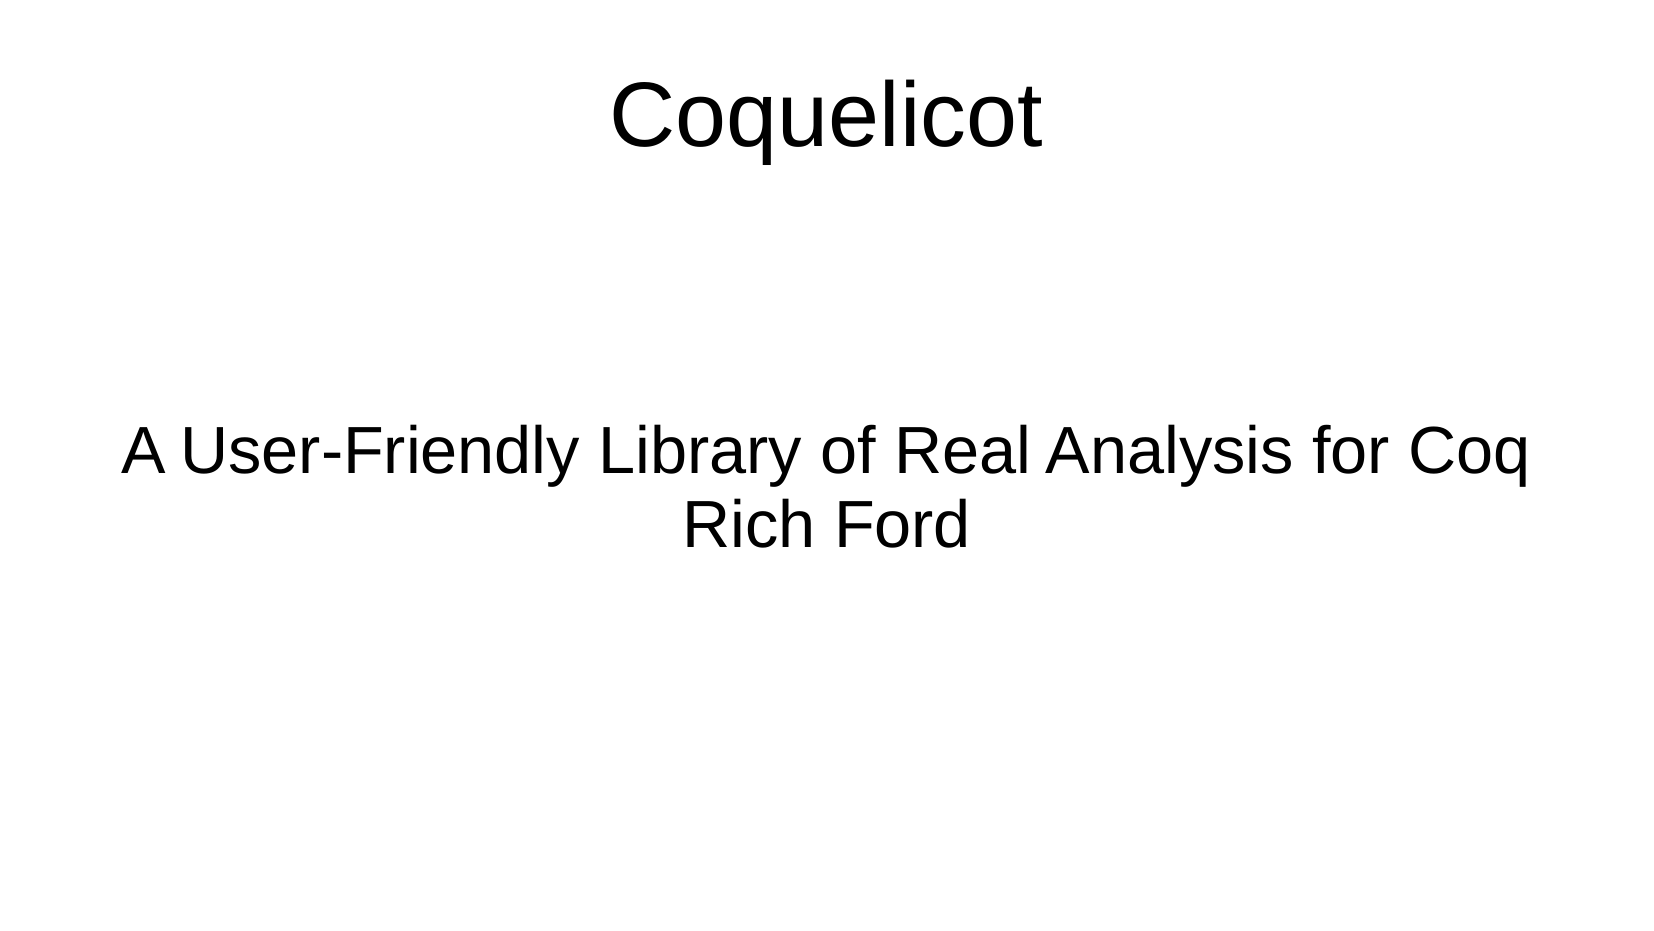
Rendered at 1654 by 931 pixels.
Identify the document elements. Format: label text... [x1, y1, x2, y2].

title Coquelicot [82, 37, 1571, 193]
subtitle A User-Friendly Library of Real Analysis for Coq Rich Ford [82, 217, 1571, 758]
